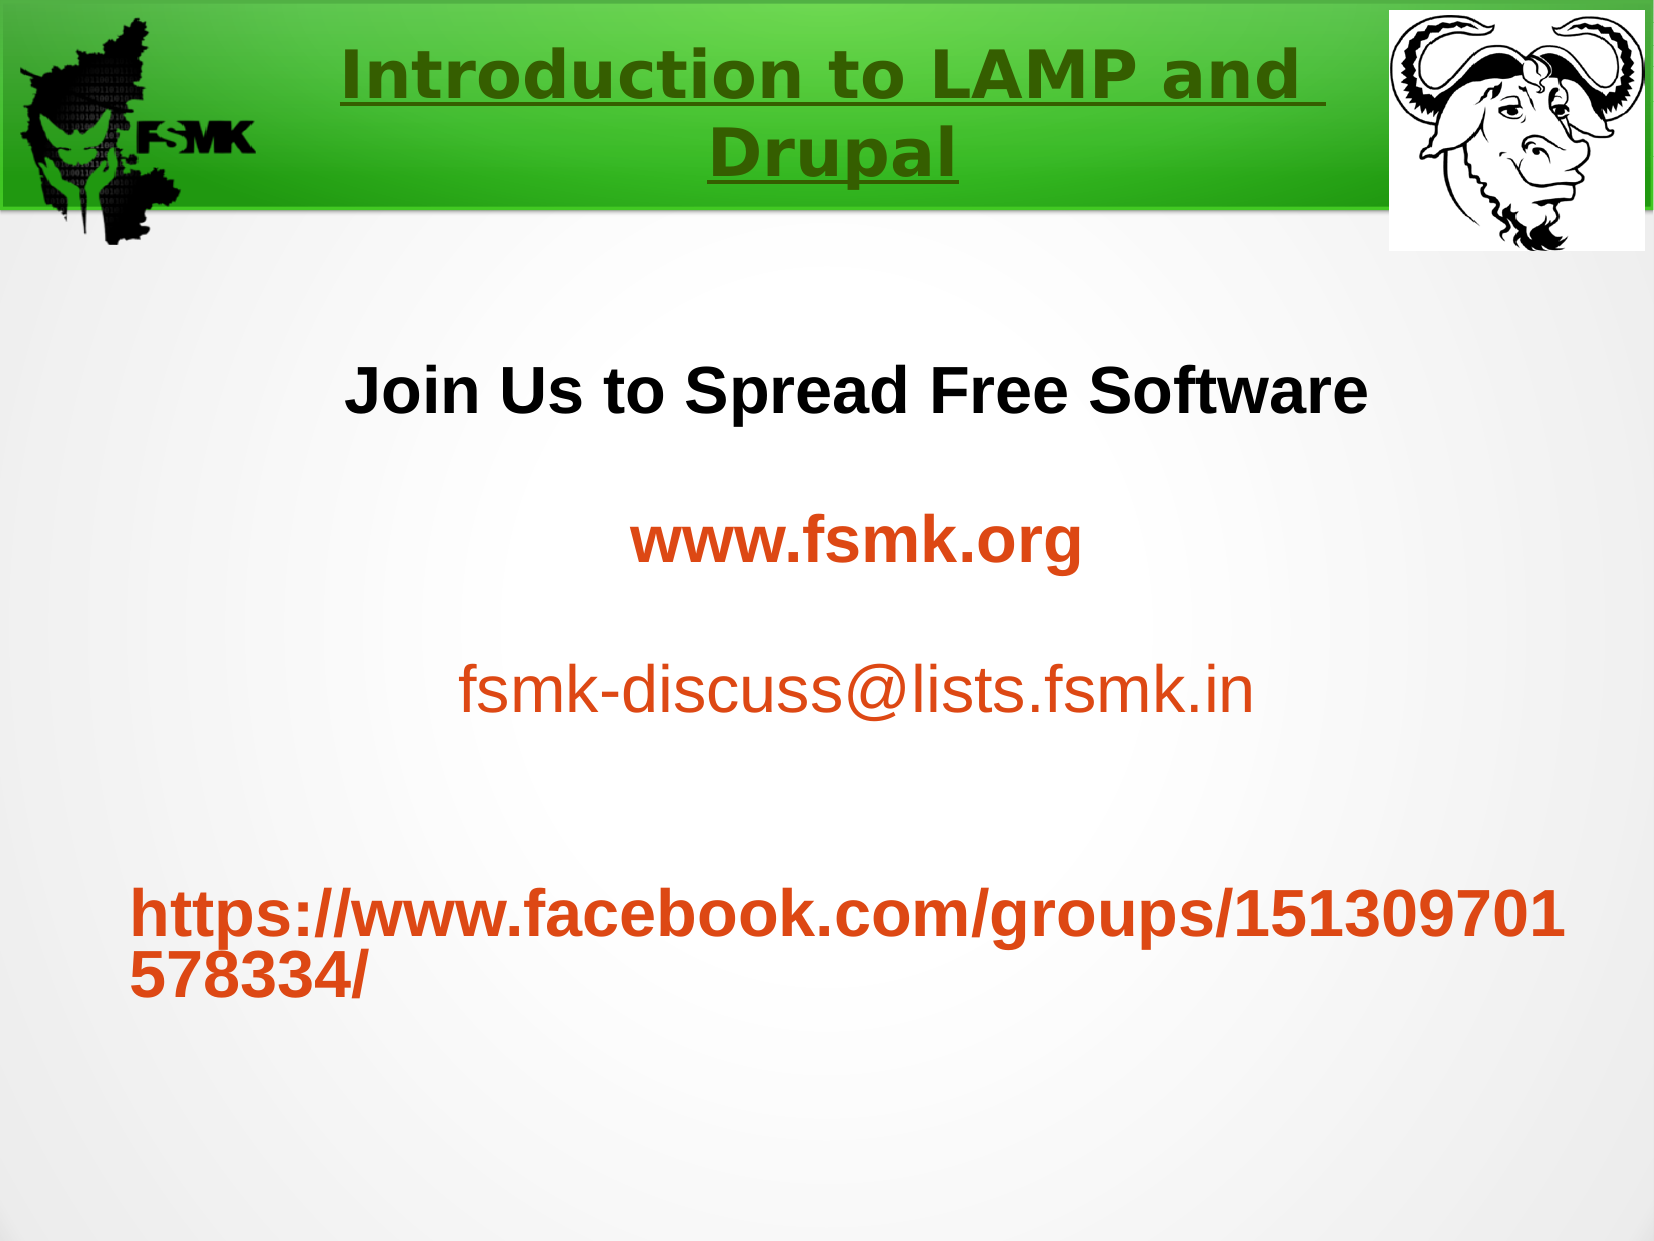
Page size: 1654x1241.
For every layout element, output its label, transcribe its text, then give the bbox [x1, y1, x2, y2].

text_box Join Us to Spread Free Software www.fsmk.org fsmk-discuss@lists.fsmk.in https://www.facebook.com/groups/151309701578334/ [129, 352, 1586, 1101]
title Introduction to LAMP and Drupal [274, 18, 1389, 210]
picture [1389, 10, 1645, 251]
picture [3, 2, 274, 259]
